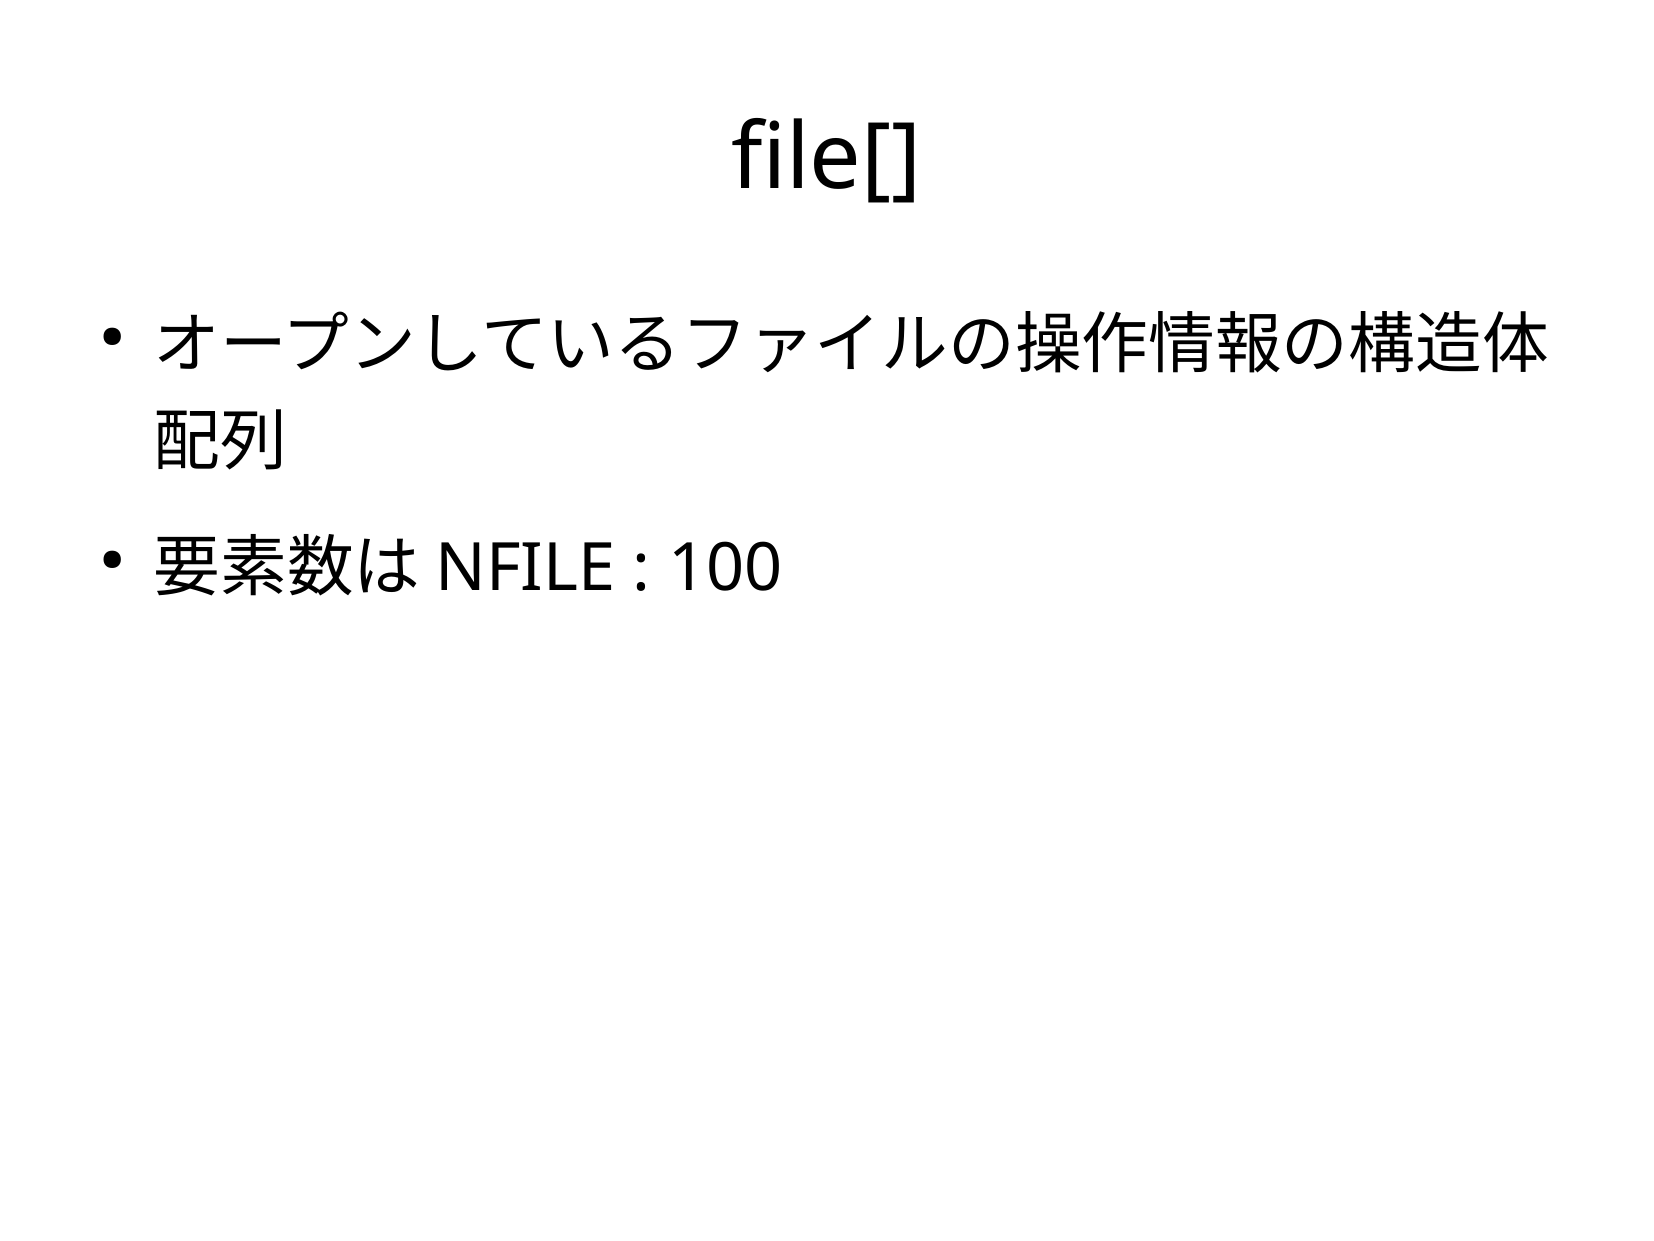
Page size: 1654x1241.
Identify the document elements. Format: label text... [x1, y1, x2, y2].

list オープンしているファイルの操作情報の構造体配列 要素数は NFILE : 100 [82, 290, 1592, 1170]
title file[] [82, 49, 1571, 257]
